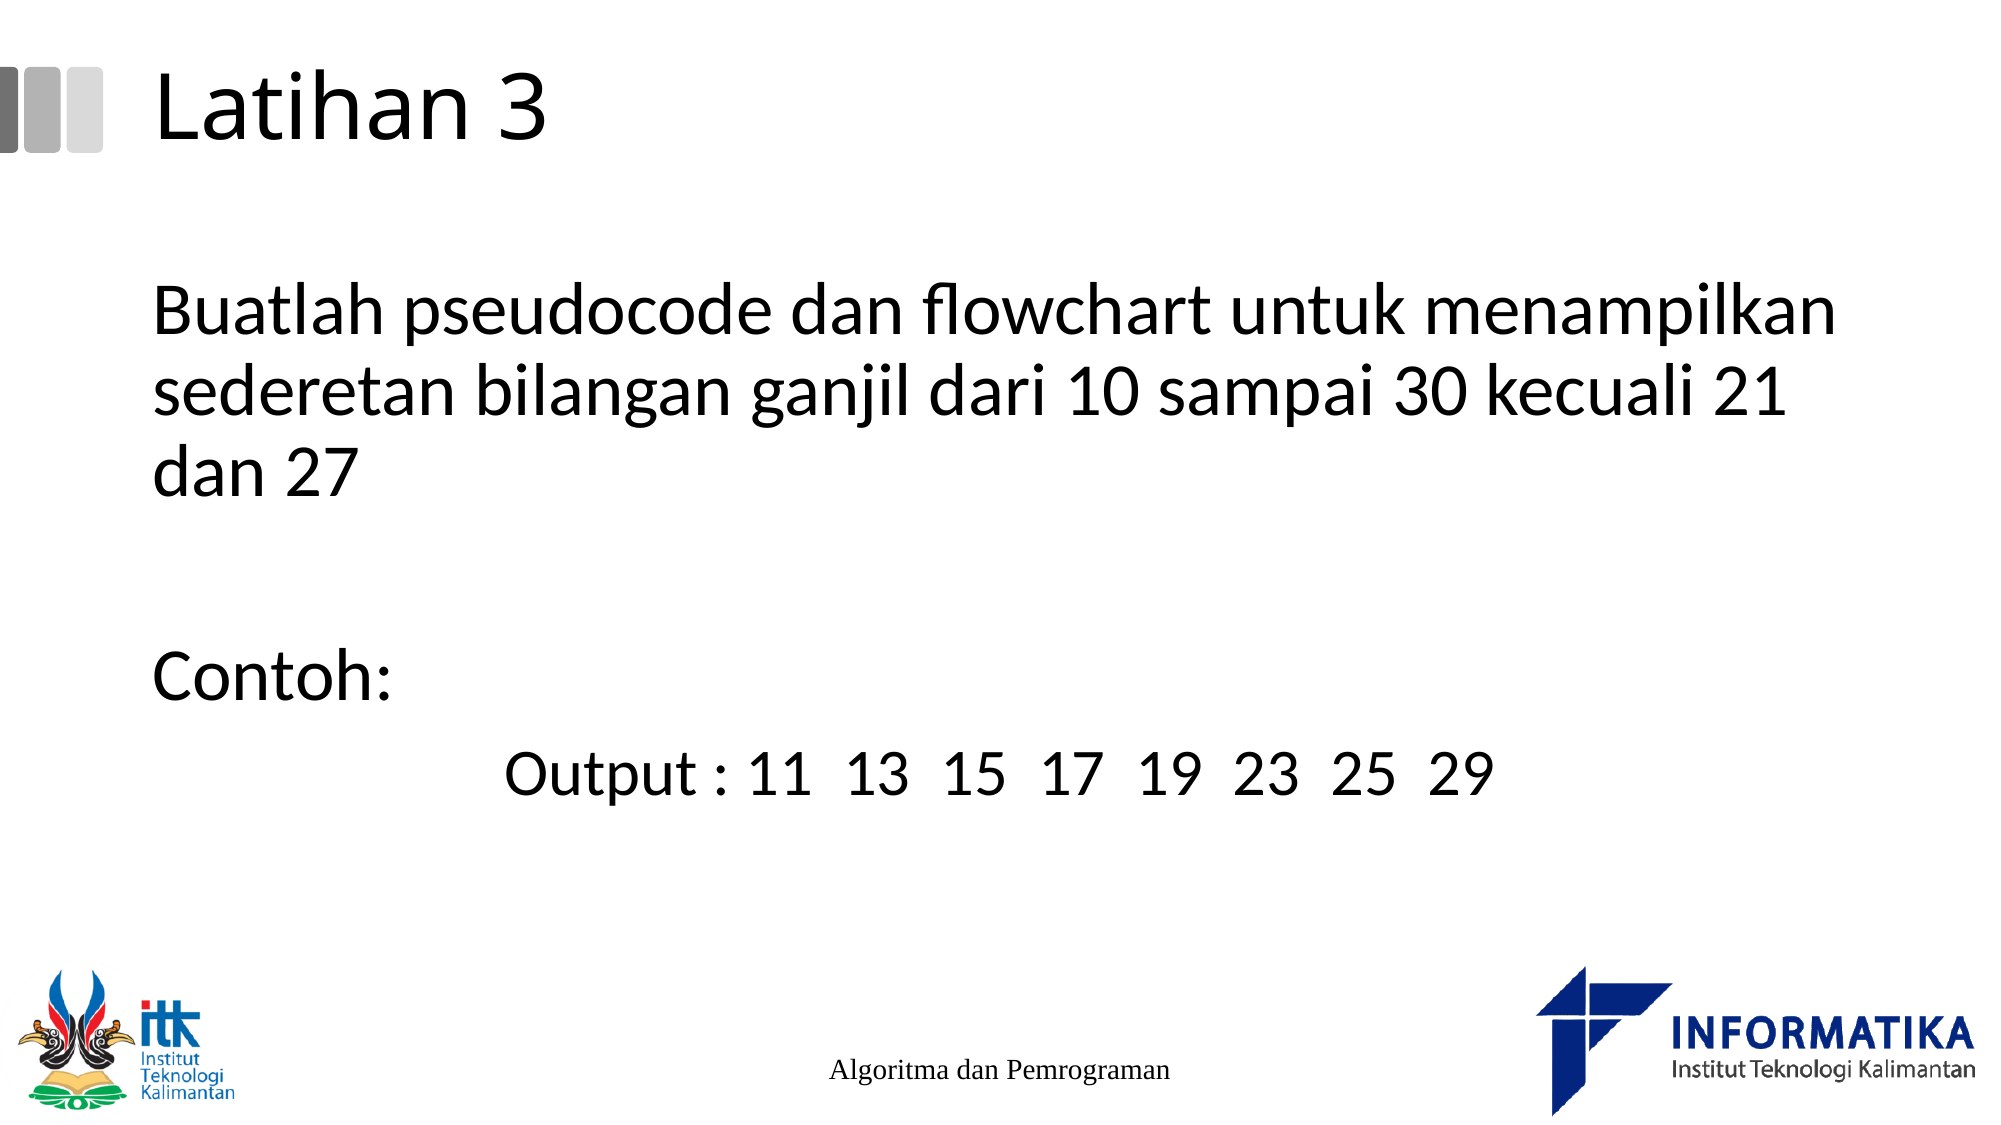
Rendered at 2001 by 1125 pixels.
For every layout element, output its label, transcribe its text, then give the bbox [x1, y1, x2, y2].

picture [1534, 965, 1976, 1118]
picture [0, 935, 253, 1125]
title Latihan 3 [137, 1, 1863, 219]
list Buatlah pseudocode dan flowchart untuk menampilkan sederetan bilangan ganjil dari 10 sampai 30 kecuali 21 dan 27 Contoh: Output : 11 13 15 17 19 23 25 29 [137, 262, 1863, 977]
